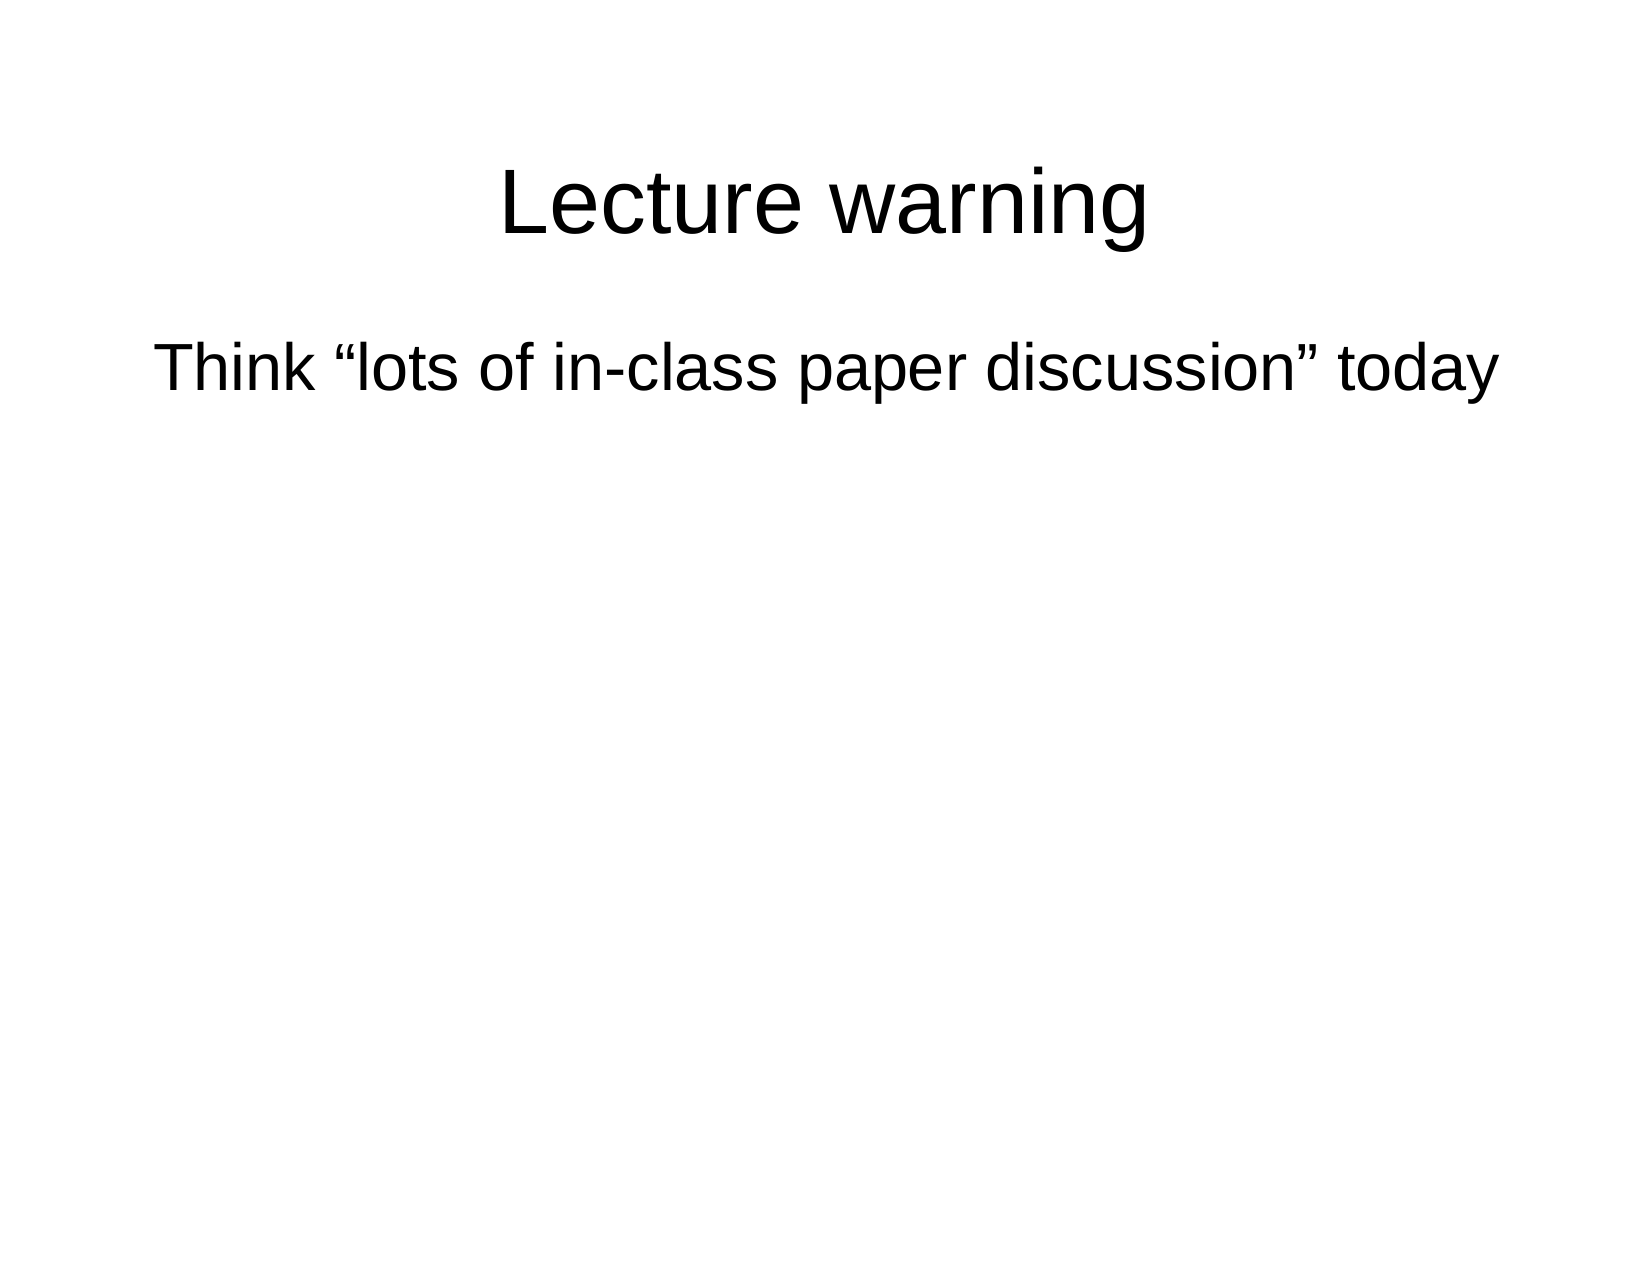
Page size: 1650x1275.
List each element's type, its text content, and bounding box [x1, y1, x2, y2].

list Think “lots of in-class paper discussion” today [135, 329, 1515, 1079]
title Lecture warning [135, 105, 1515, 299]
